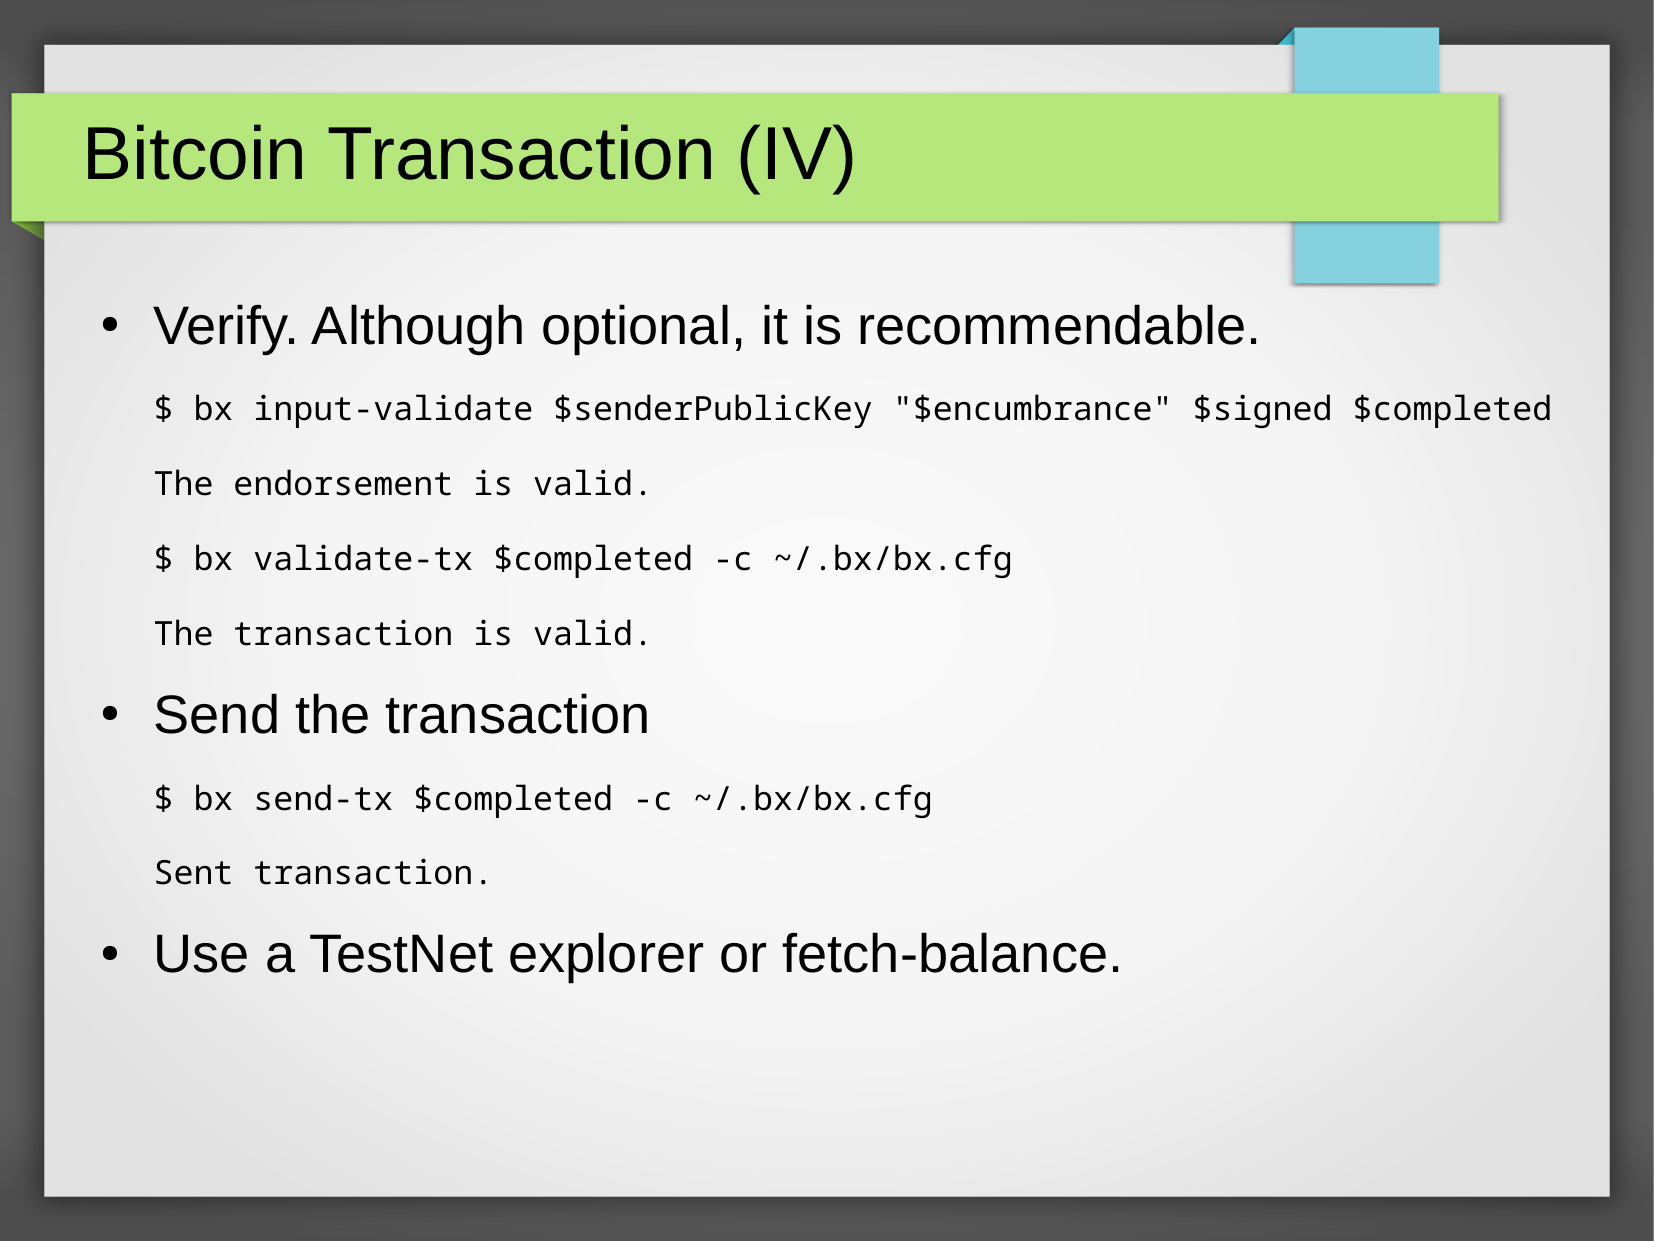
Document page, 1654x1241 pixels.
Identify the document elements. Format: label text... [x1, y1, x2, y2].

picture [0, 0, 1654, 1241]
list Verify. Although optional, it is recommendable. $ bx input-validate $senderPublicKey "$encumbrance" $signed $completed The endorsement is valid. $ bx validate-tx $completed -c ~/.bx/bx.cfg The transaction is valid. Send the transaction $ bx send-tx $completed -c ~/.bx/bx.cfg Sent transaction. Use a TestNet explorer or fetch-balance. [82, 295, 1571, 1015]
title Bitcoin Transaction (IV) [82, 94, 1264, 213]
